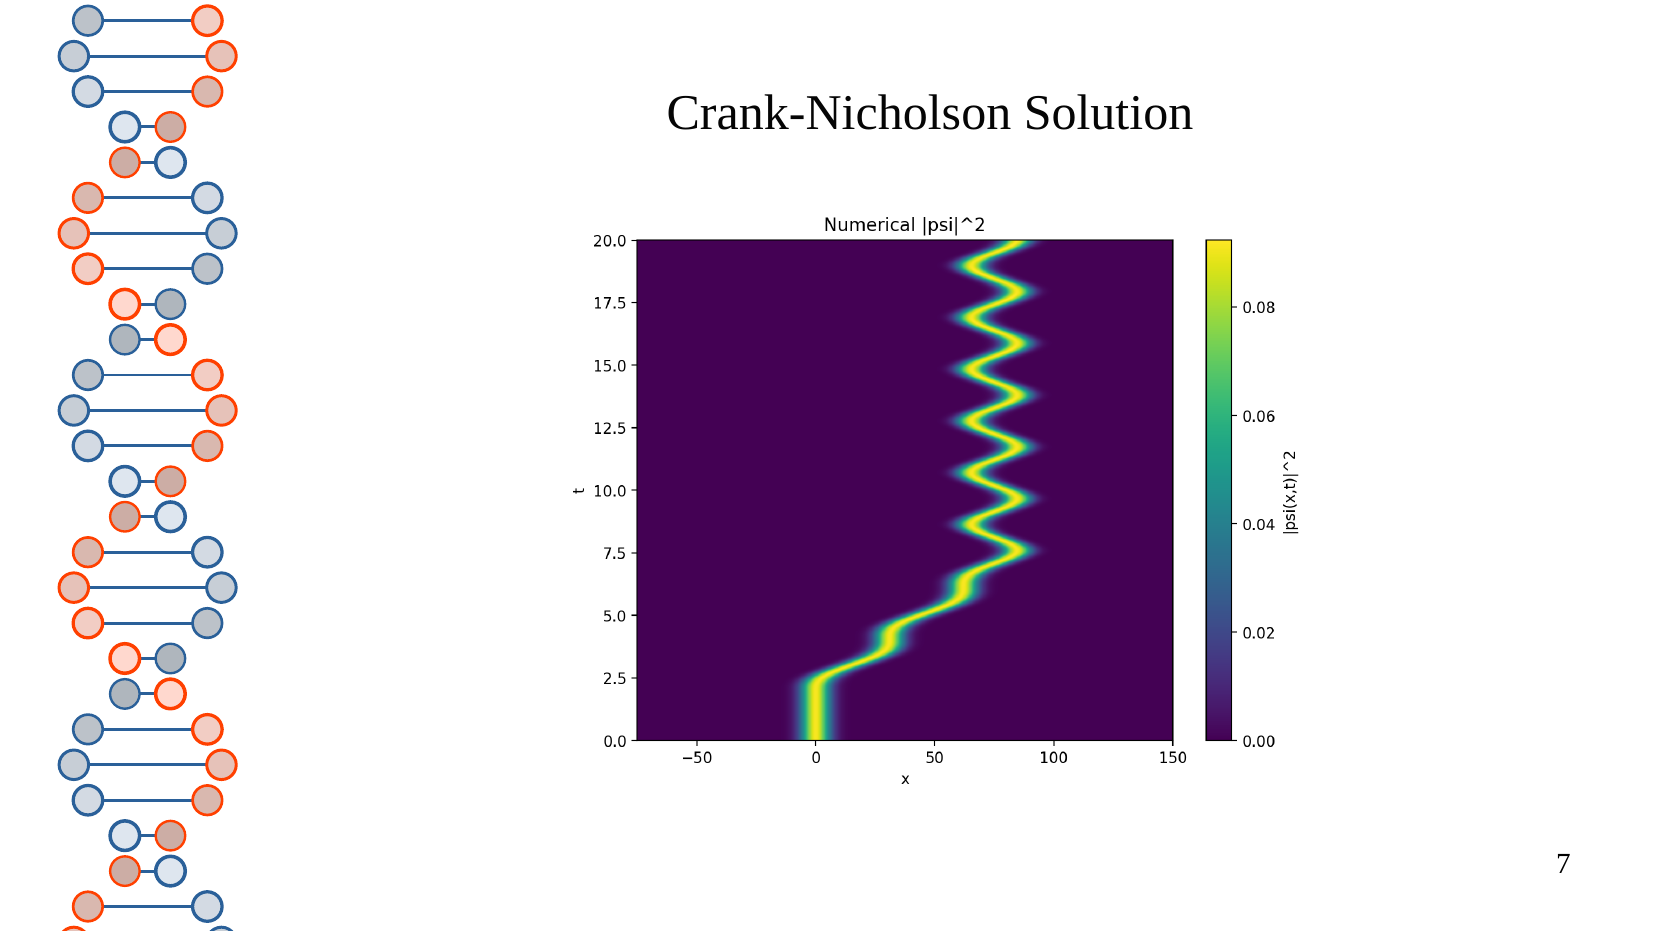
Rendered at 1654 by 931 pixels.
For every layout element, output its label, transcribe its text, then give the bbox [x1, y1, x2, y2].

picture [561, 206, 1307, 798]
title Crank-Nicholson Solution [265, 35, 1595, 189]
